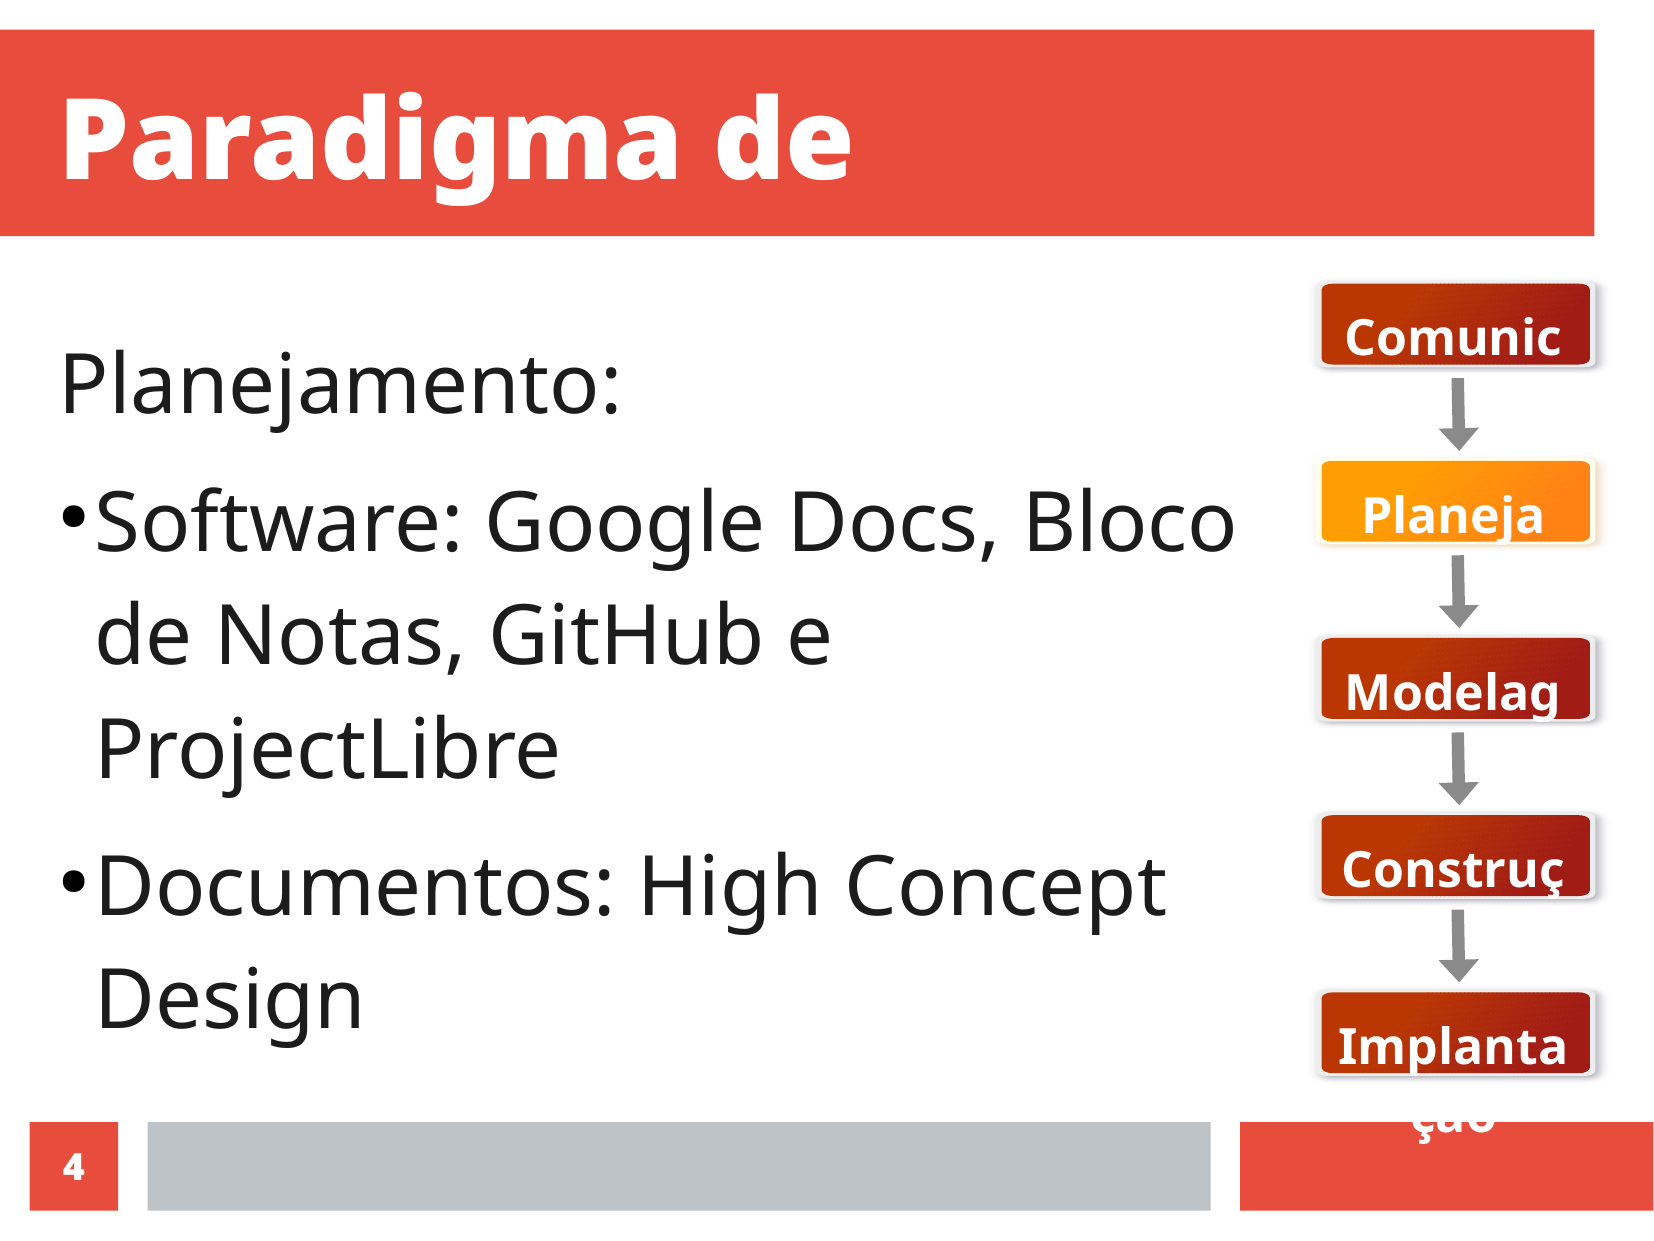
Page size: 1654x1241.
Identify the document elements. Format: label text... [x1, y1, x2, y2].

text_box Modelagem [1322, 649, 1585, 725]
picture [1301, 274, 1624, 1091]
text_box Construção [1322, 826, 1585, 902]
text_box Planejamento [1322, 472, 1585, 547]
text_box Comunicação [1322, 294, 1585, 370]
text_box Implantação [1322, 1003, 1585, 1079]
title Paradigma de Desenvolvimento [59, 59, 1595, 207]
list Planejamento: Software: Google Docs, Bloco de Notas, GitHub e ProjectLibre Documentos: High Concept Design [59, 324, 1283, 1093]
